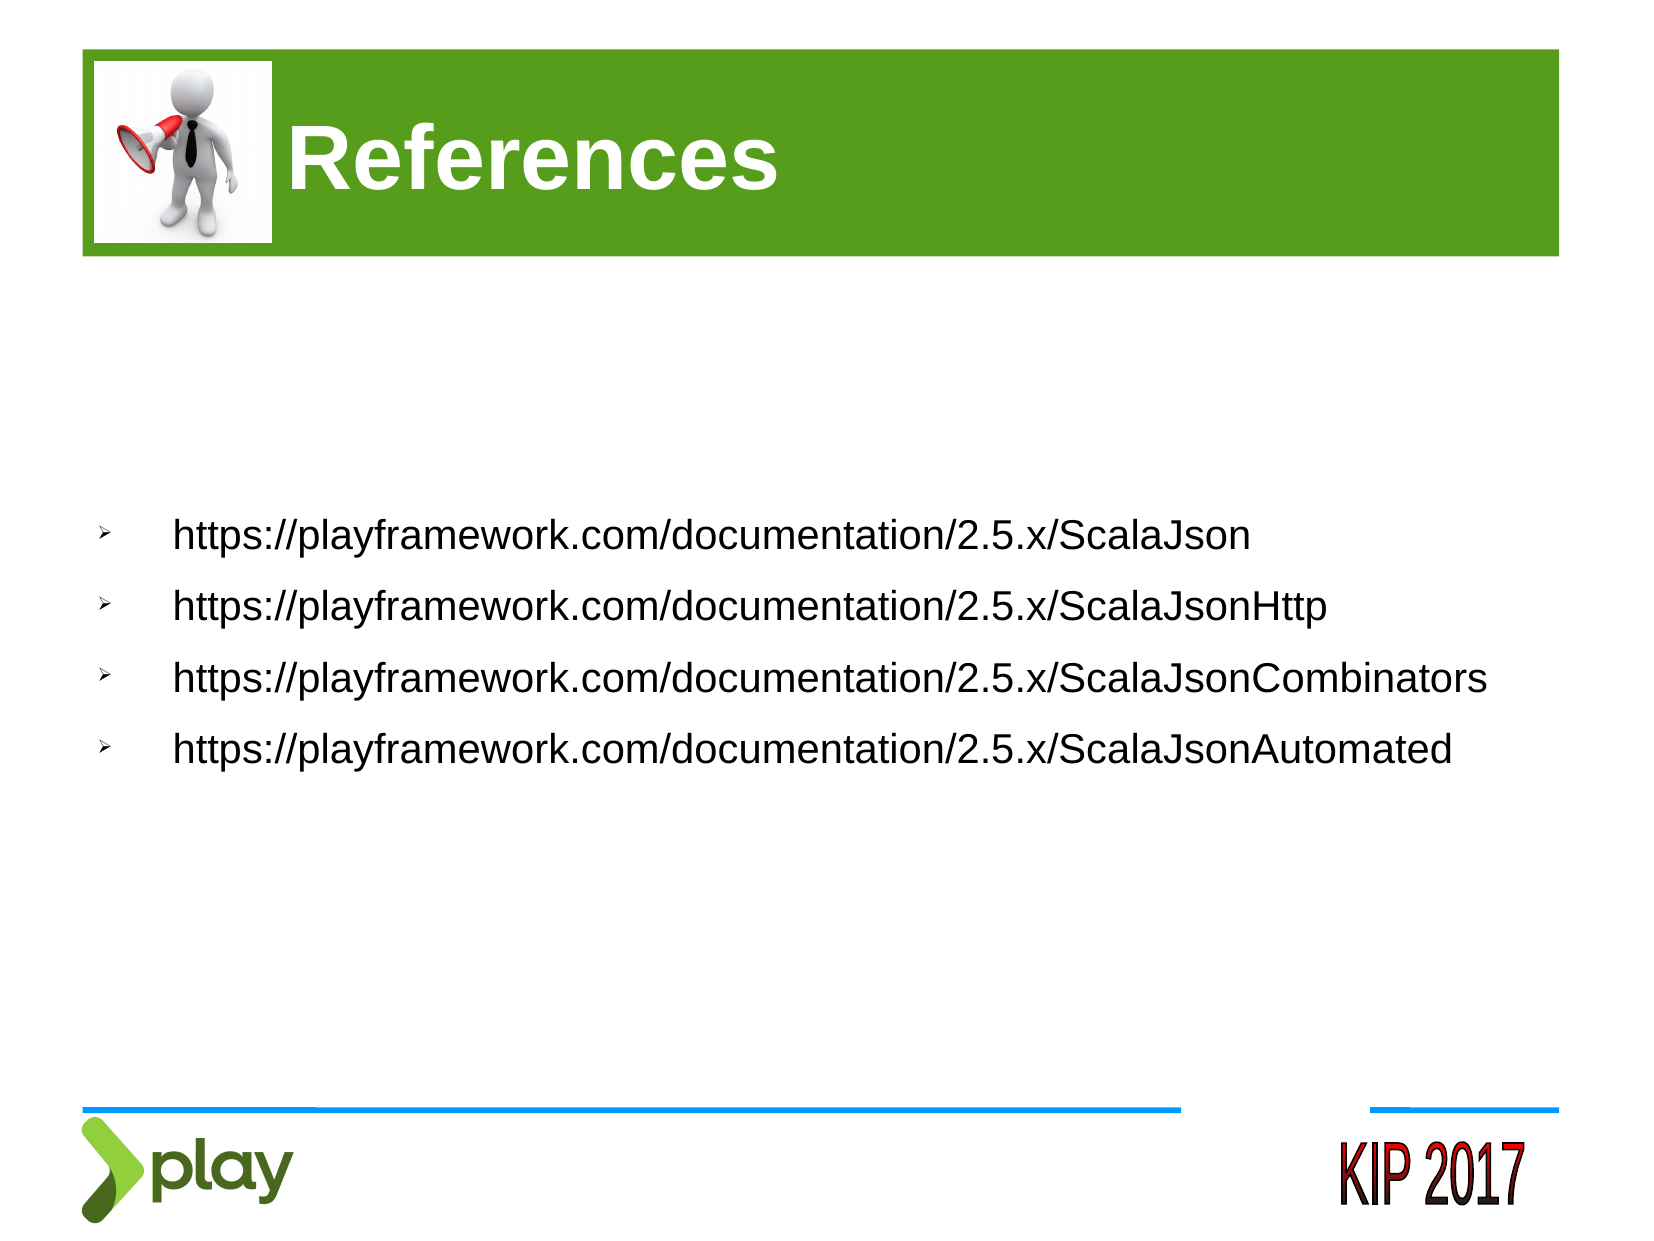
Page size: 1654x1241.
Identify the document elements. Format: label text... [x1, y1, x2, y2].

picture [94, 61, 272, 243]
text_box https://playframework.com/documentation/2.5.x/ScalaJson https://playframework.com/documentation/2.5.x/ScalaJsonHttp https://playframework.com/documentation/2.5.x/ScalaJsonCombinators https://playframework.com/documentation/2.5.x/ScalaJsonAutomated [82, 299, 1560, 1065]
title References [82, 49, 1560, 257]
picture [68, 1111, 302, 1229]
